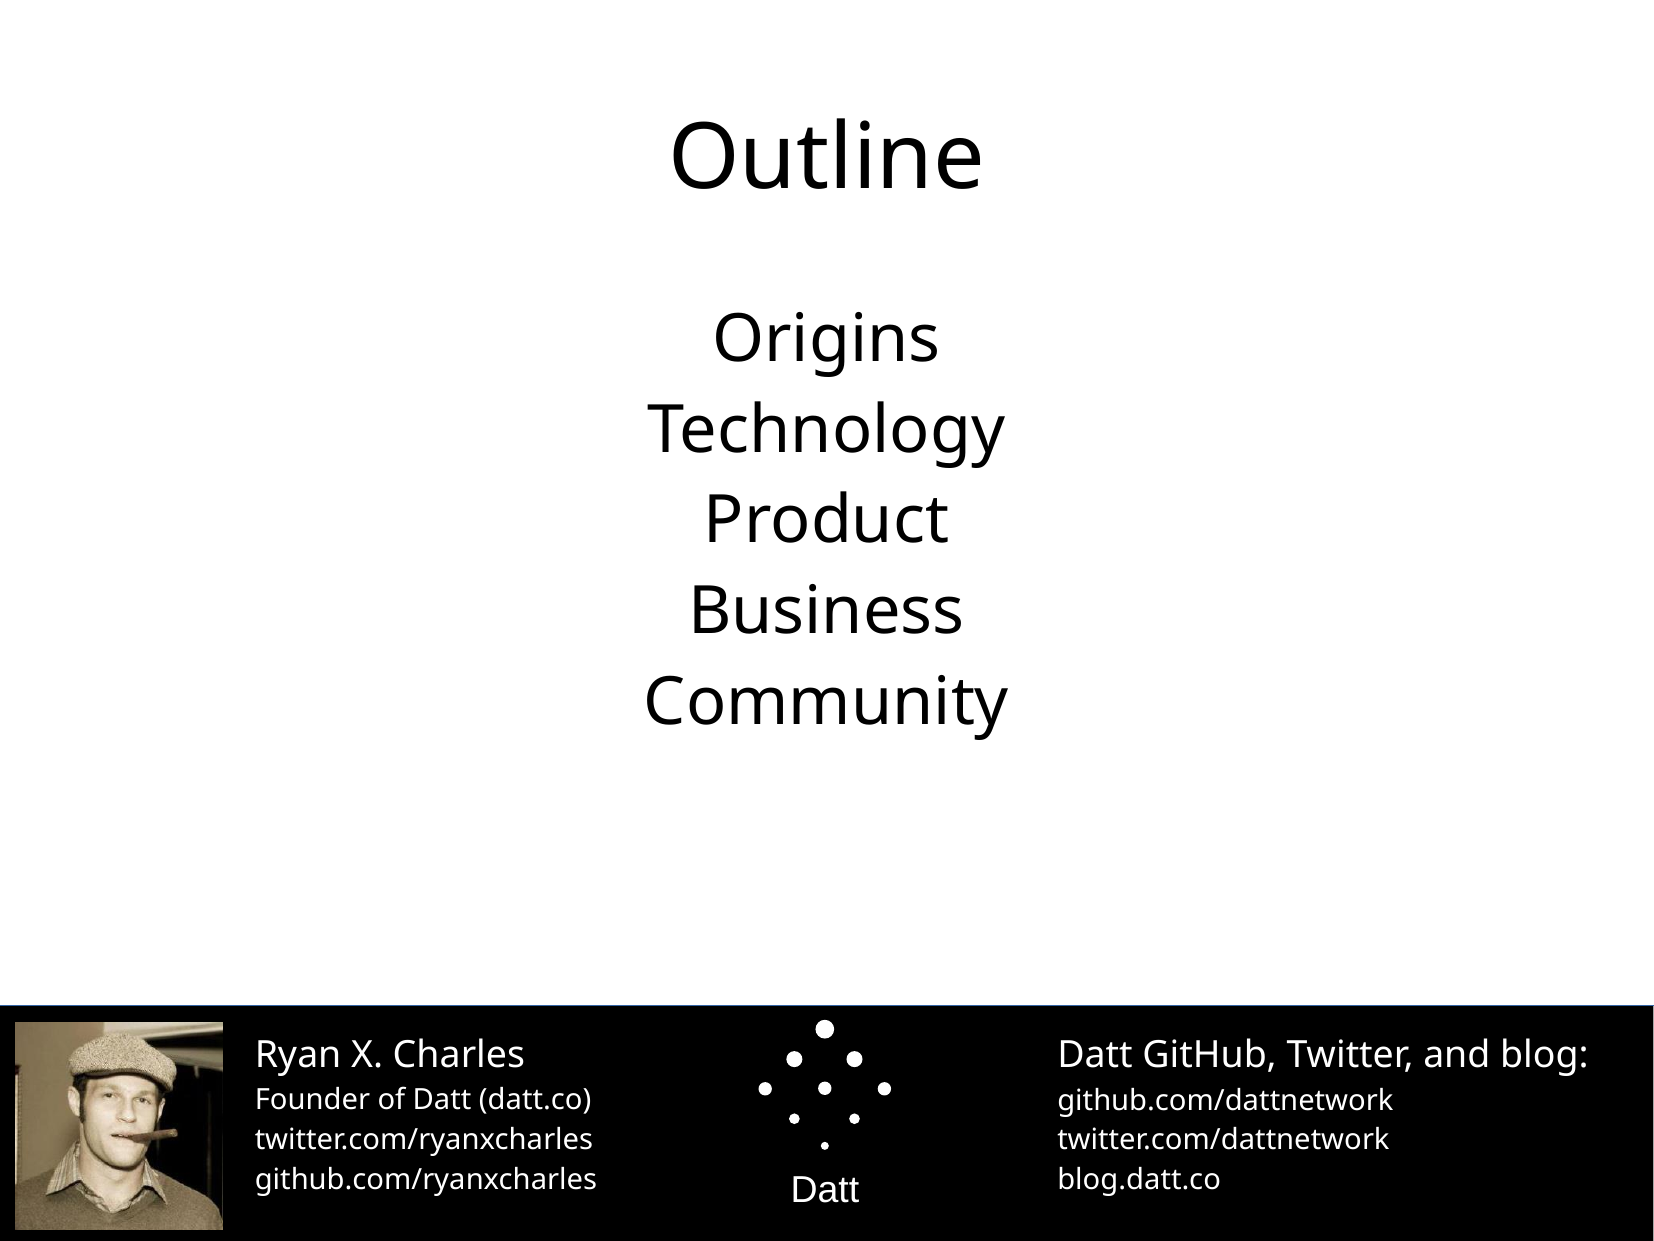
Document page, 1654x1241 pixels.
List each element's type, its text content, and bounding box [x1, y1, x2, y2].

picture [757, 1017, 893, 1153]
subtitle Origins Technology Product Business Community [82, 290, 1571, 991]
title Outline [82, 49, 1571, 257]
text_box Ryan X. Charles Founder of Datt (datt.co) twitter.com/ryanxcharles github.com/ryanxcharles [240, 1020, 976, 1241]
text_box Datt GitHub, Twitter, and blog: github.com/dattnetwork twitter.com/dattnetwork blog.datt.co [1042, 1020, 1654, 1241]
text_box Datt [735, 1161, 916, 1241]
text_box [0, 1005, 1654, 1241]
picture [15, 1022, 223, 1231]
